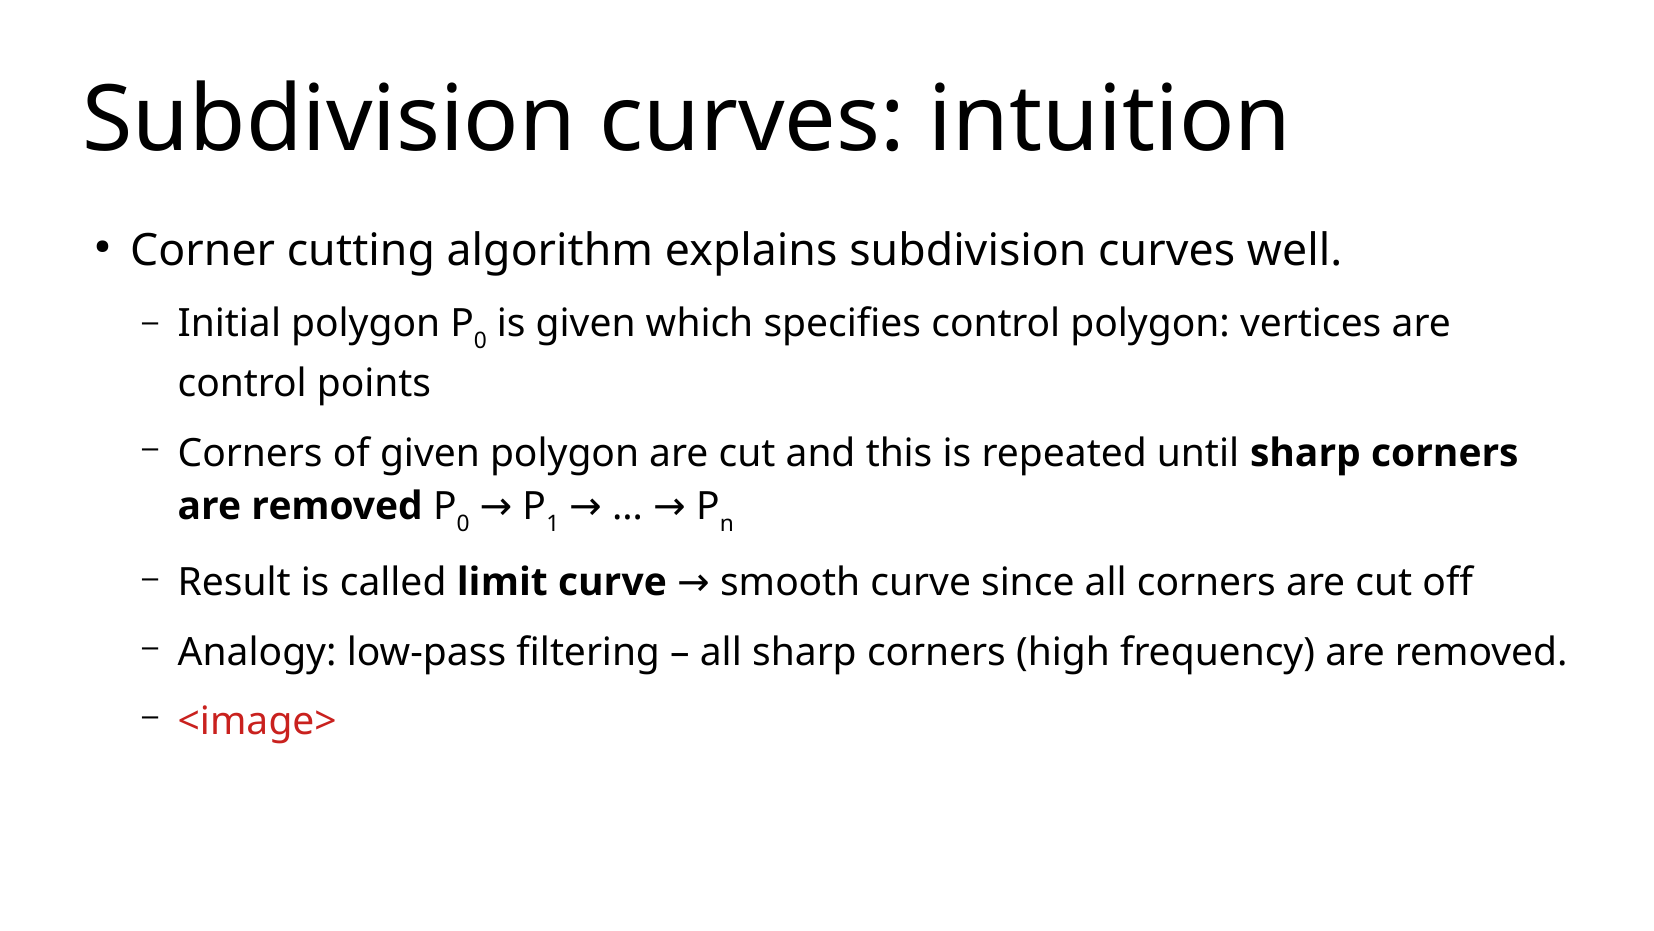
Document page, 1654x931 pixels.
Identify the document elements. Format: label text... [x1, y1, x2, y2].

title Subdivision curves: intuition [82, 37, 1571, 193]
list Corner cutting algorithm explains subdivision curves well. Initial polygon P0 is given which specifies control polygon: vertices are control points Corners of given polygon are cut and this is repeated until sharp corners are removed P0 → P1 → … → Pn Result is called limit curve → smooth curve since all corners are cut off Analogy: low-pass filtering – all sharp corners (high frequency) are removed. <image> [82, 217, 1571, 758]
